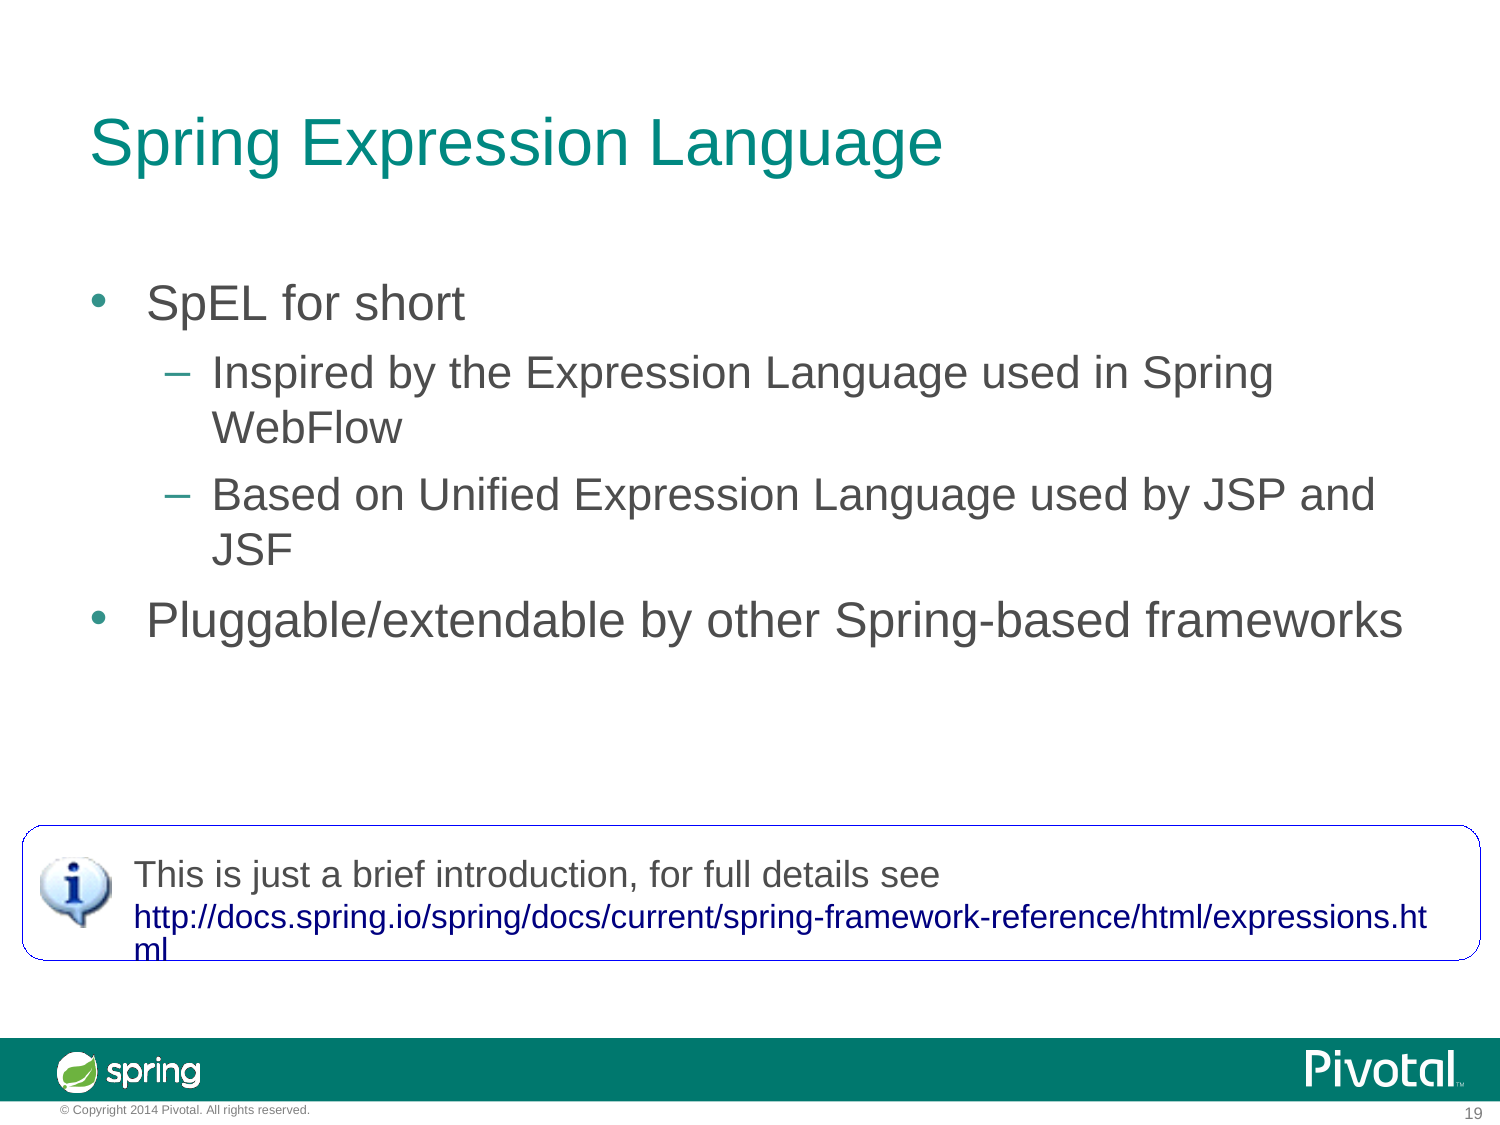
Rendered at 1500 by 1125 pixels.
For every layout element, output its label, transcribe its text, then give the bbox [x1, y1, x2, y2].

text_box [138, 947, 145, 961]
text_box [22, 825, 1481, 961]
list SpEL for short Inspired by the Expression Language used in Spring WebFlow Based on Unified Expression Language used by JSP and JSF Pluggable/extendable by other Spring-based frameworks [75, 262, 1426, 656]
picture [1306, 1050, 1464, 1087]
picture [32, 1041, 210, 1103]
title Spring Expression Language [75, 45, 1426, 233]
text_box This is just a brief introduction, for full details see http://docs.spring.io/spring/docs/current/spring-framework-reference/html/expressions.html [118, 838, 1471, 947]
text_box [148, 947, 156, 961]
text_box [158, 947, 163, 961]
picture [40, 857, 112, 928]
